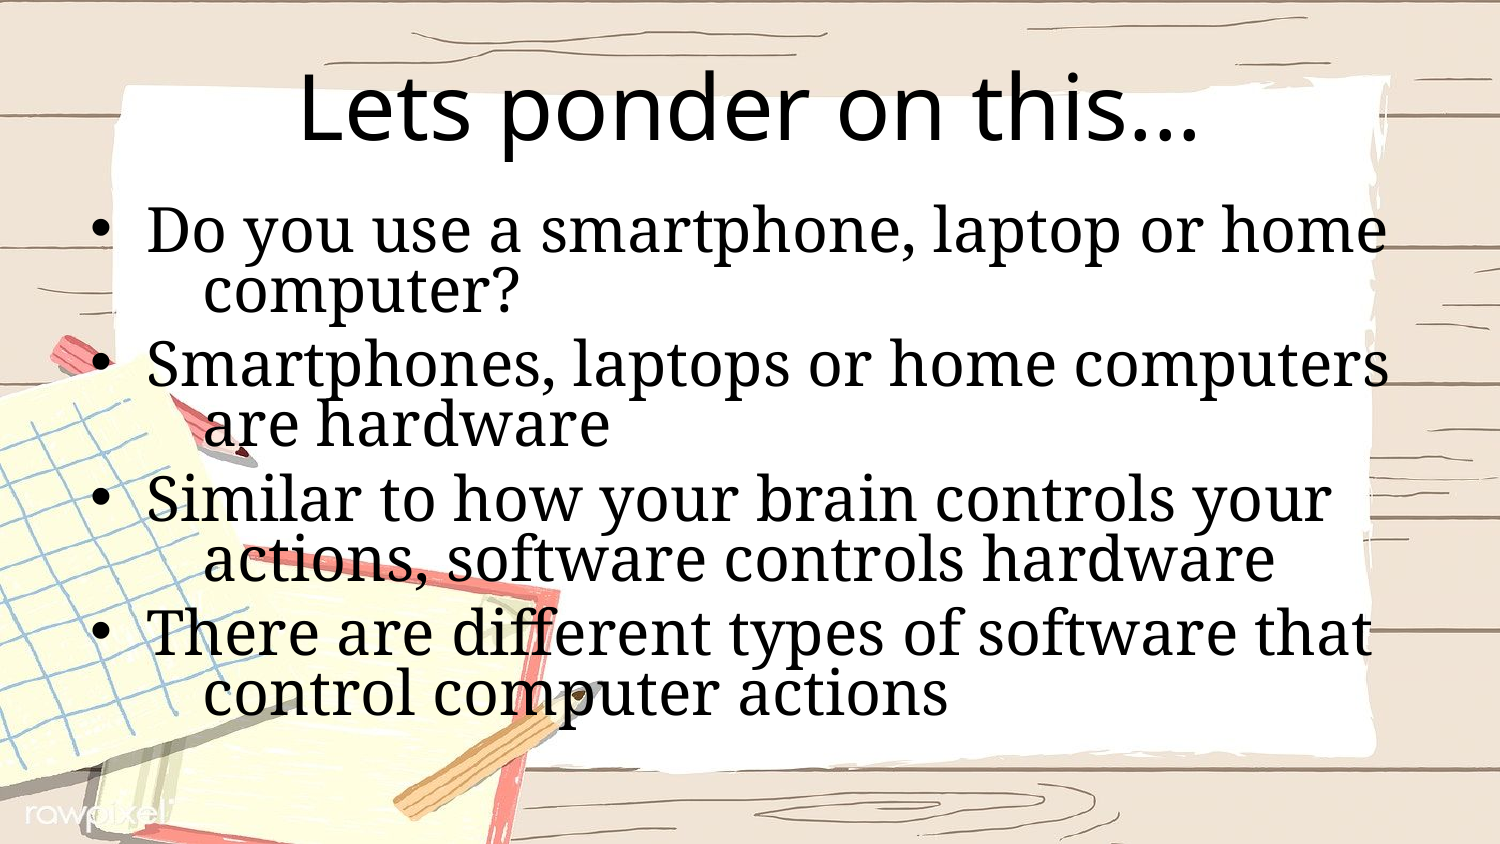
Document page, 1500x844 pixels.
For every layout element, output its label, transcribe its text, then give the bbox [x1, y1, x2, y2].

title Lets ponder on this... [75, 33, 1426, 175]
list Do you use a smartphone, laptop or home computer? Smartphones, laptops or home computers are hardware Similar to how your brain controls your actions, software controls hardware There are different types of software that control computer actions [75, 196, 1426, 754]
